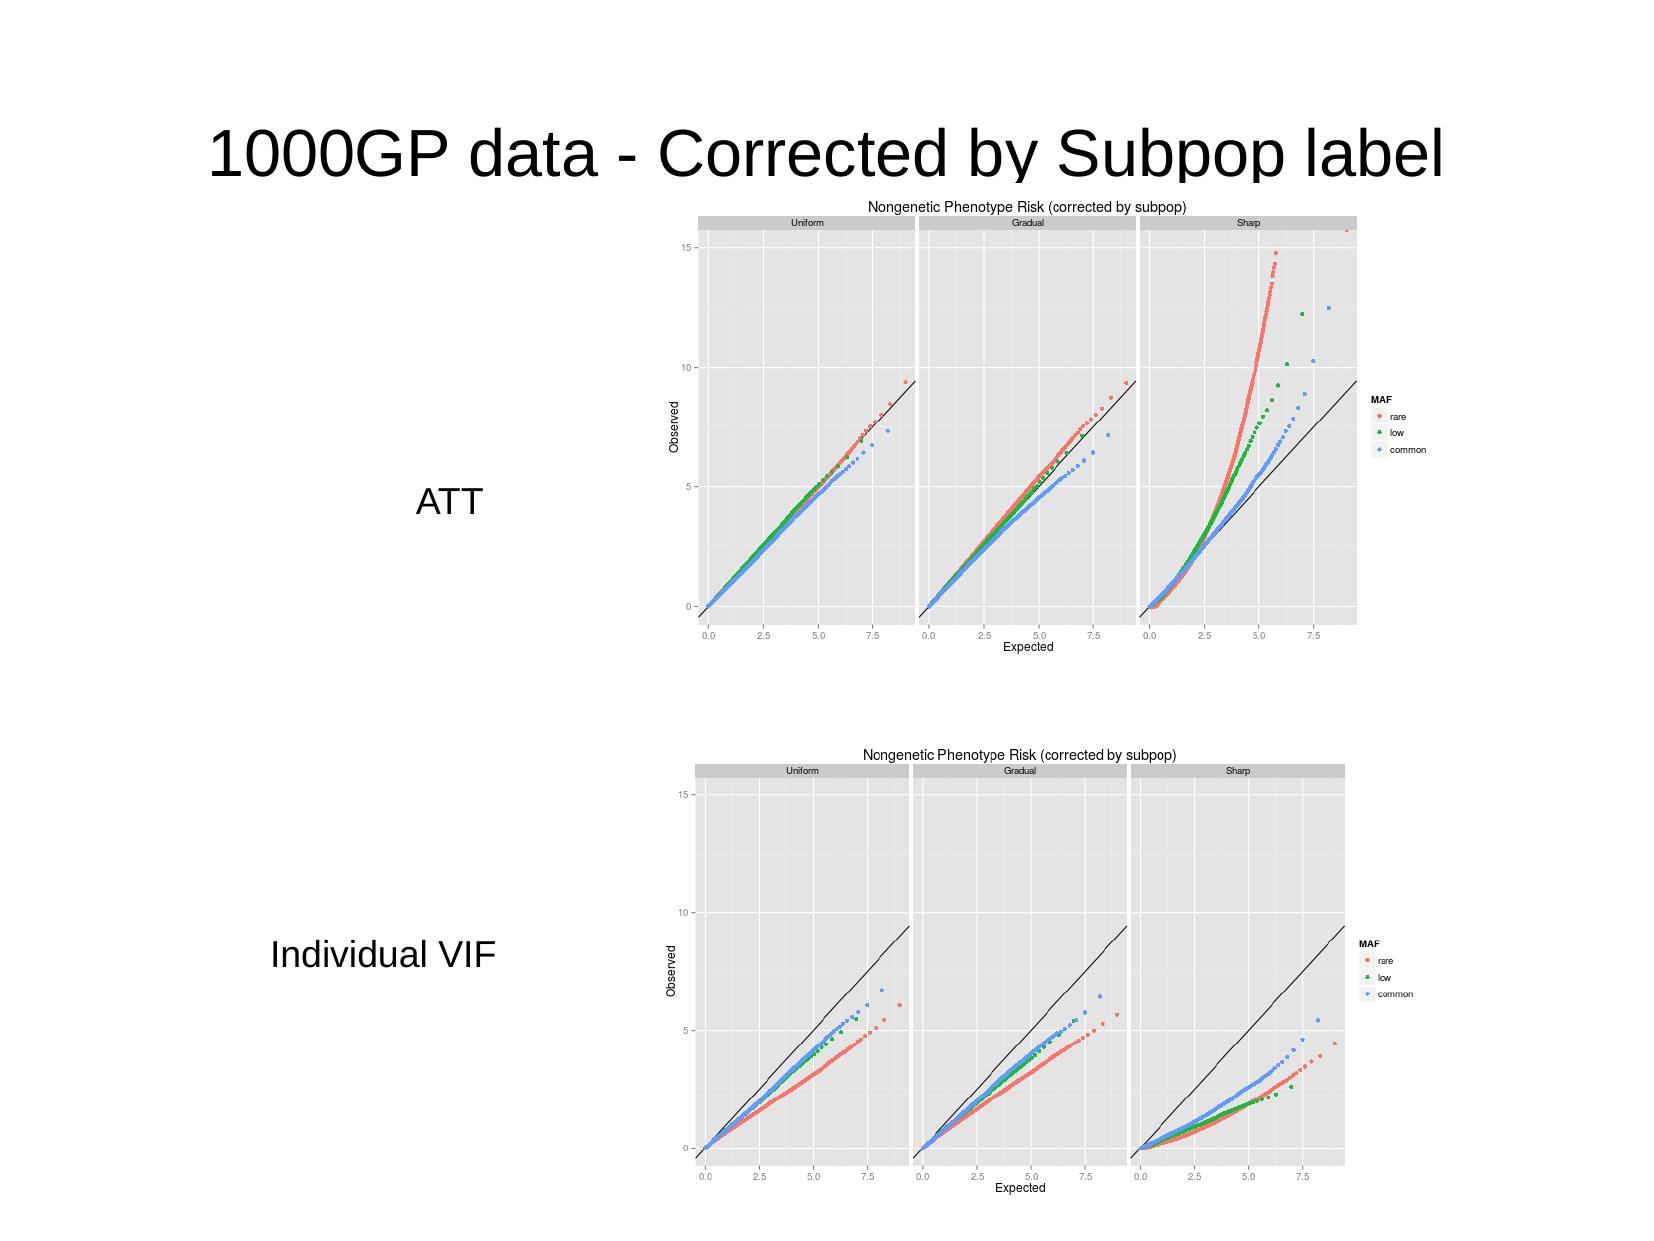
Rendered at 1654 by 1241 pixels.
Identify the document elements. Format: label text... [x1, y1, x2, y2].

text_box ATT [401, 472, 499, 530]
picture [655, 731, 1441, 1202]
title 1000GP data - Corrected by Subpop label [82, 49, 1571, 257]
picture [658, 183, 1454, 661]
text_box Individual VIF [255, 926, 512, 984]
